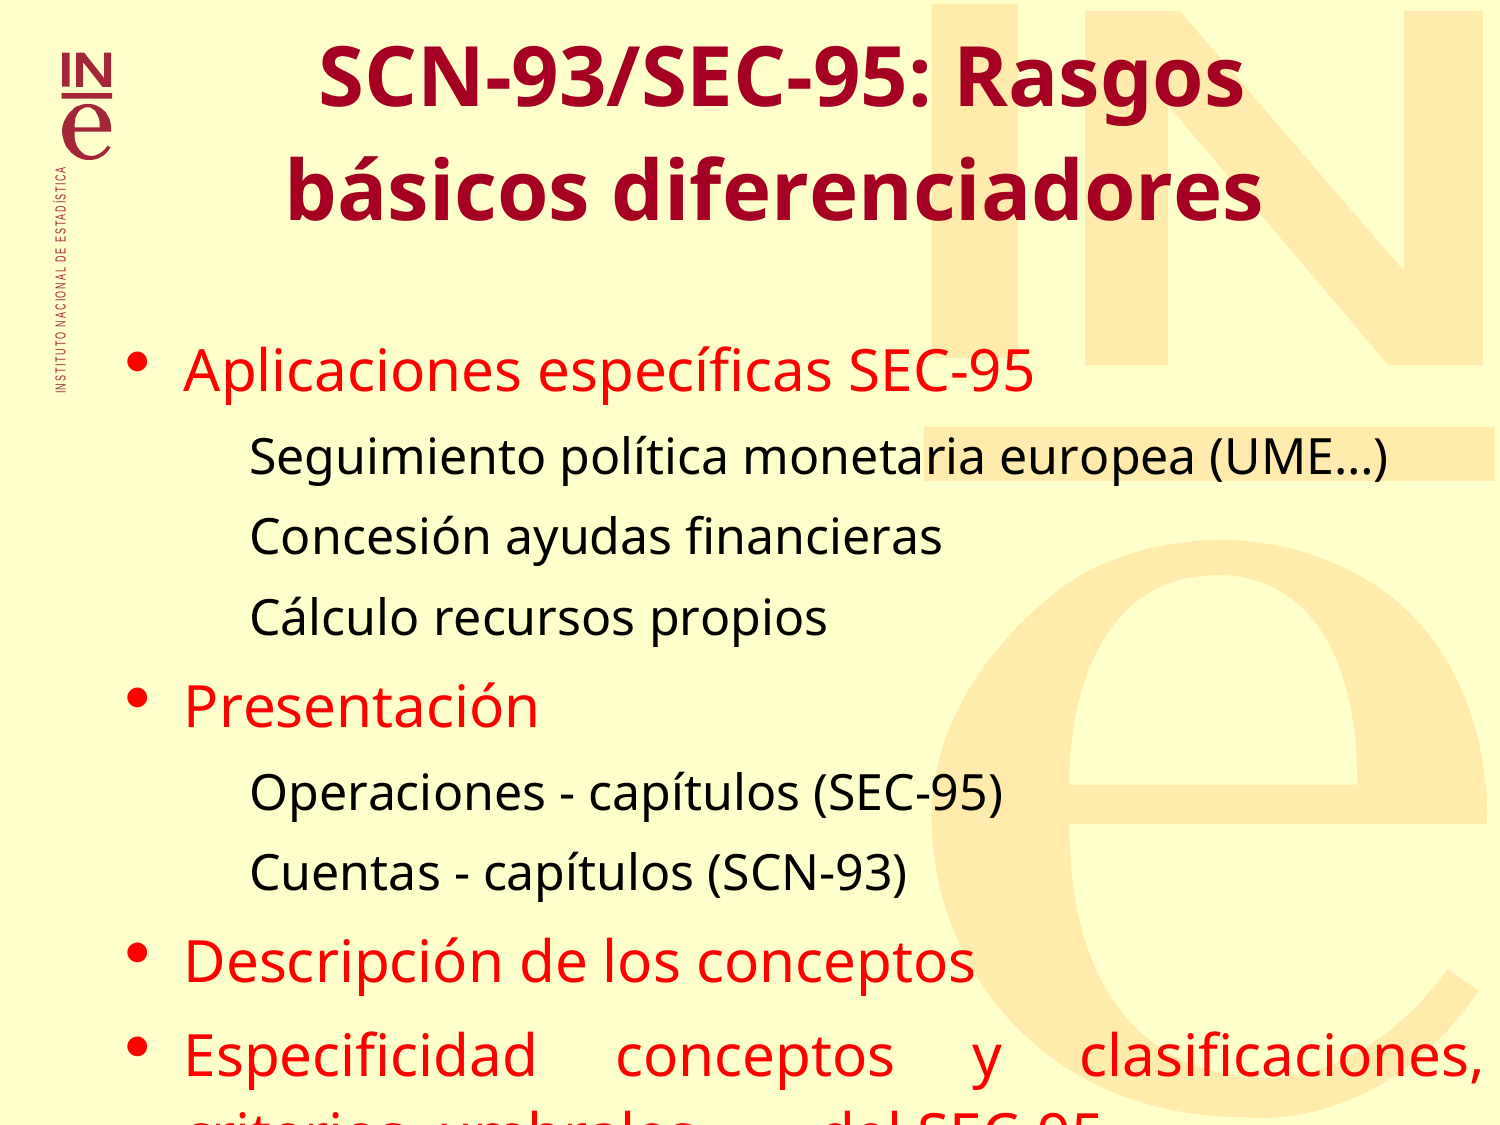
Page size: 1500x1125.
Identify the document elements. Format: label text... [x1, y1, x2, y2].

list Aplicaciones específicas SEC-95 Seguimiento política monetaria europea (UME…) Concesión ayudas financieras Cálculo recursos propios Presentación Operaciones - capítulos (SEC-95) Cuentas - capítulos (SCN-93) Descripción de los conceptos Especificidad conceptos y clasificaciones, criterios, umbrales, ….. del SEC-95 [112, 249, 1500, 1088]
title SCN-93/SEC-95: Rasgos básicos diferenciadores [137, 23, 1413, 239]
